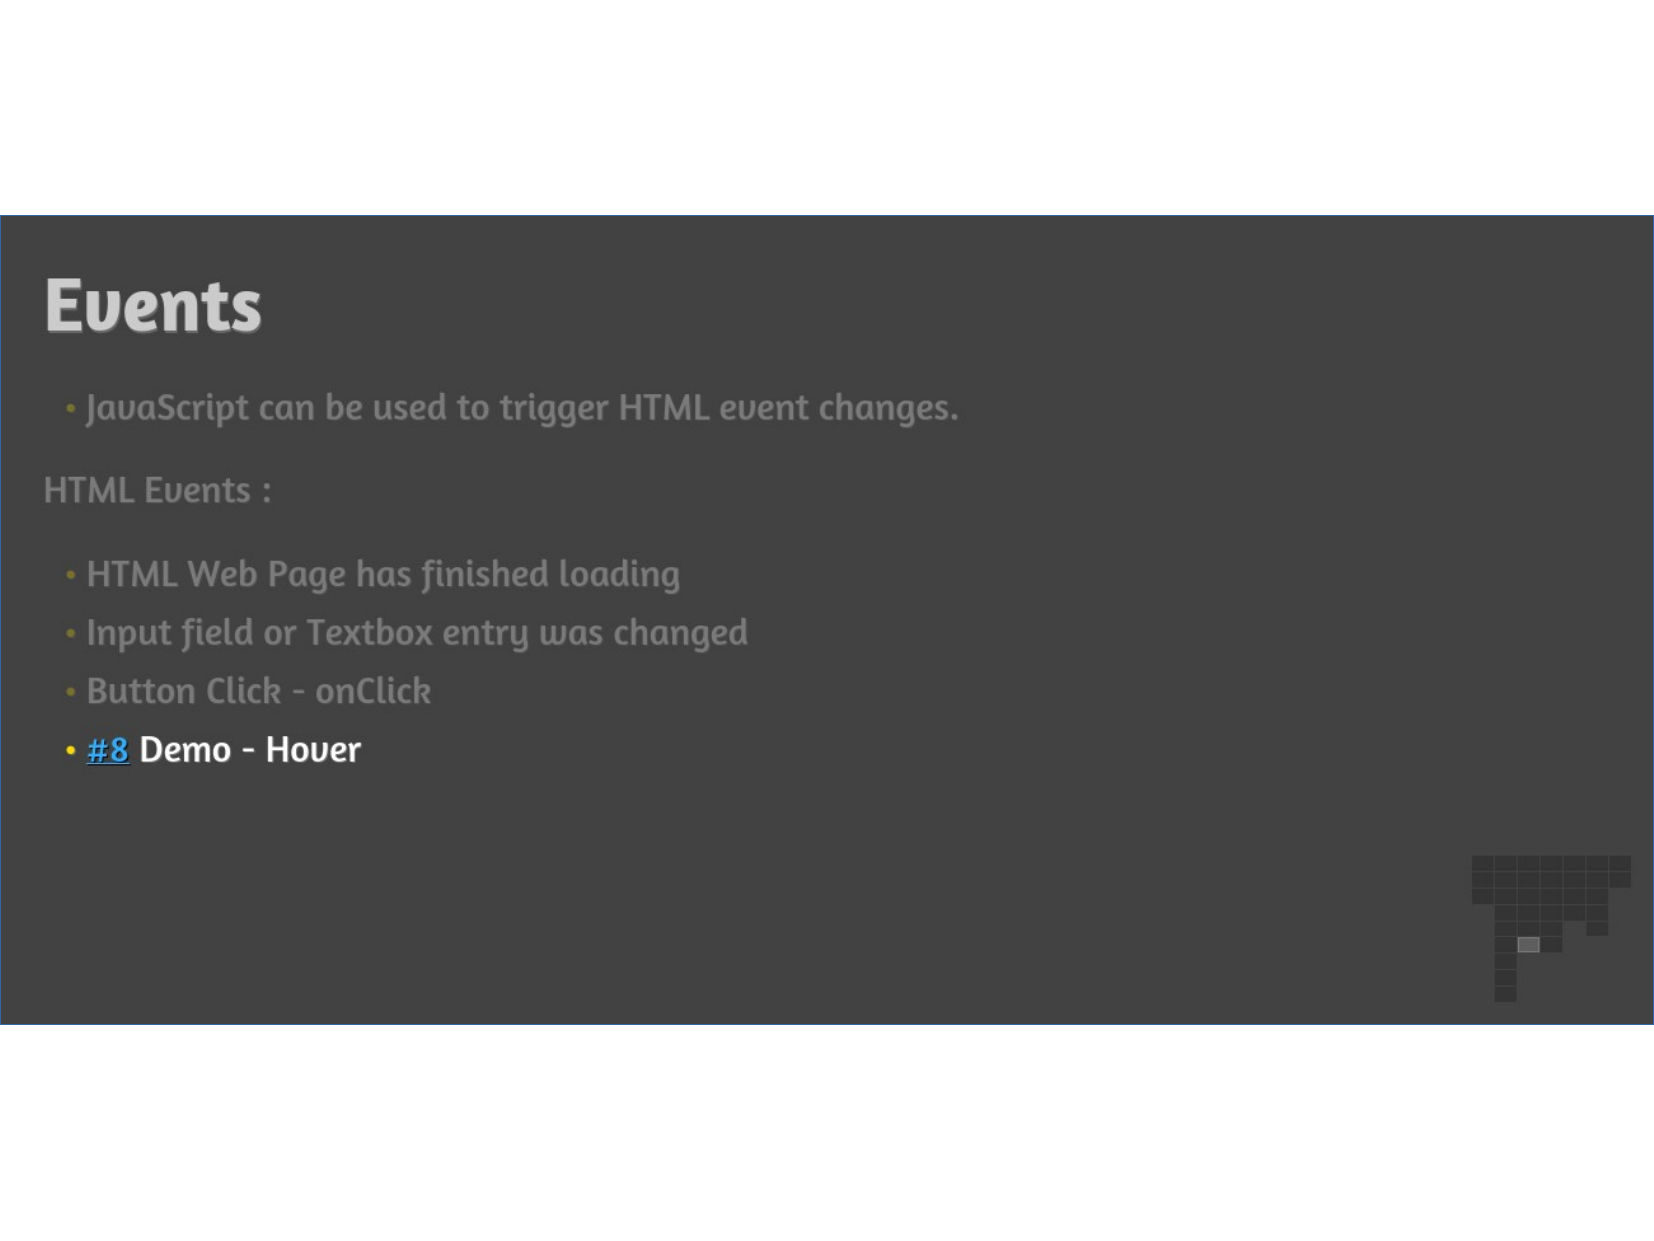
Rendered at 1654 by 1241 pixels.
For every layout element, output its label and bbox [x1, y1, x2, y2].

picture [0, 215, 1654, 1025]
